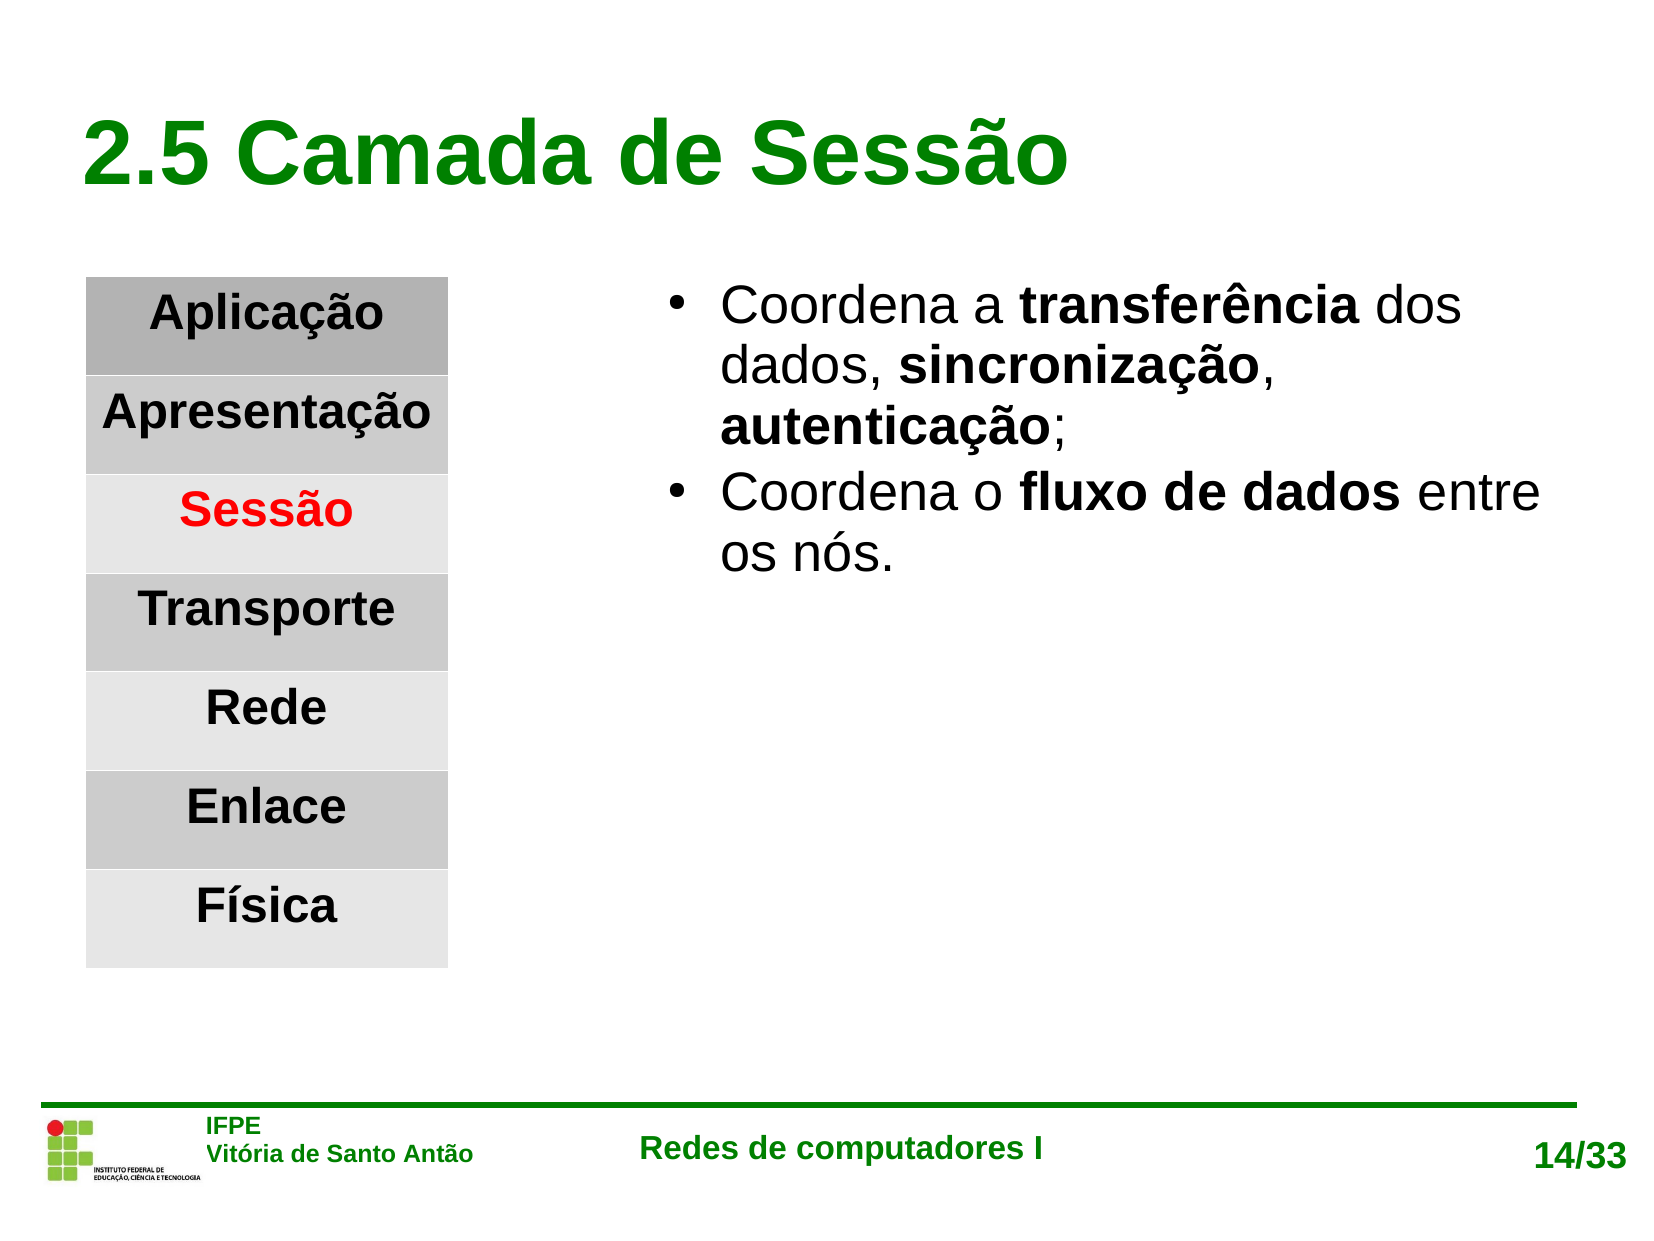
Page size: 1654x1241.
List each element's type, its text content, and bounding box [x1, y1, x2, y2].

table_cell Transporte [86, 574, 448, 671]
table_cell Rede [86, 672, 448, 770]
table_cell Física [86, 870, 448, 968]
title 2.5 Camada de Sessão [82, 49, 1571, 257]
table_cell Enlace [86, 771, 448, 869]
table_cell Apresentação [86, 376, 448, 474]
table_cell Sessão [86, 475, 448, 573]
table_header Aplicação [86, 277, 448, 375]
picture [39, 1111, 207, 1191]
list Coordena a transferência dos dados, sincronização, autenticação; Coordena o fluxo de dados entre os nós. [649, 274, 1553, 1212]
